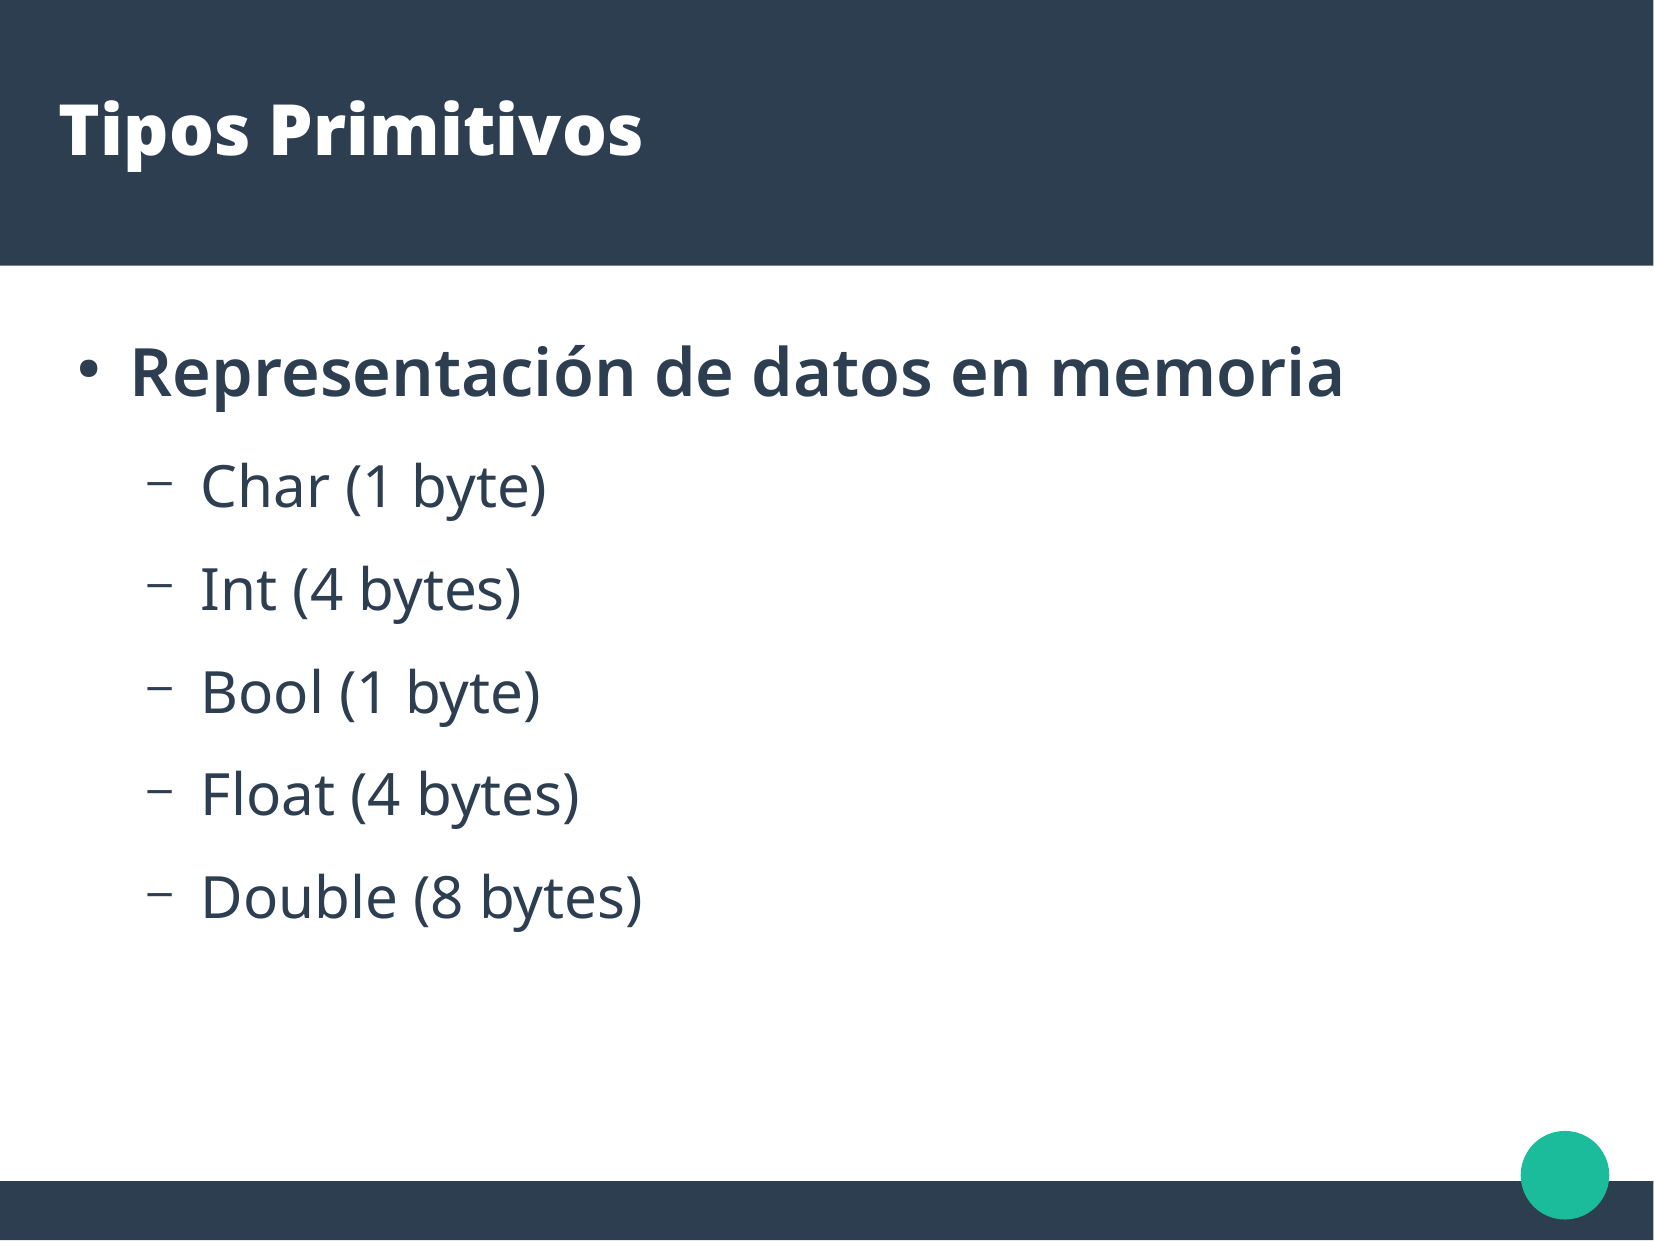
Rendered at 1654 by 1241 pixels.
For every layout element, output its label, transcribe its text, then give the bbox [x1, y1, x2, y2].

list Representación de datos en memoria Char (1 byte) Int (4 bytes) Bool (1 byte) Float (4 bytes) Double (8 bytes) [59, 324, 1595, 1152]
title Tipos Primitivos [59, 49, 1595, 207]
